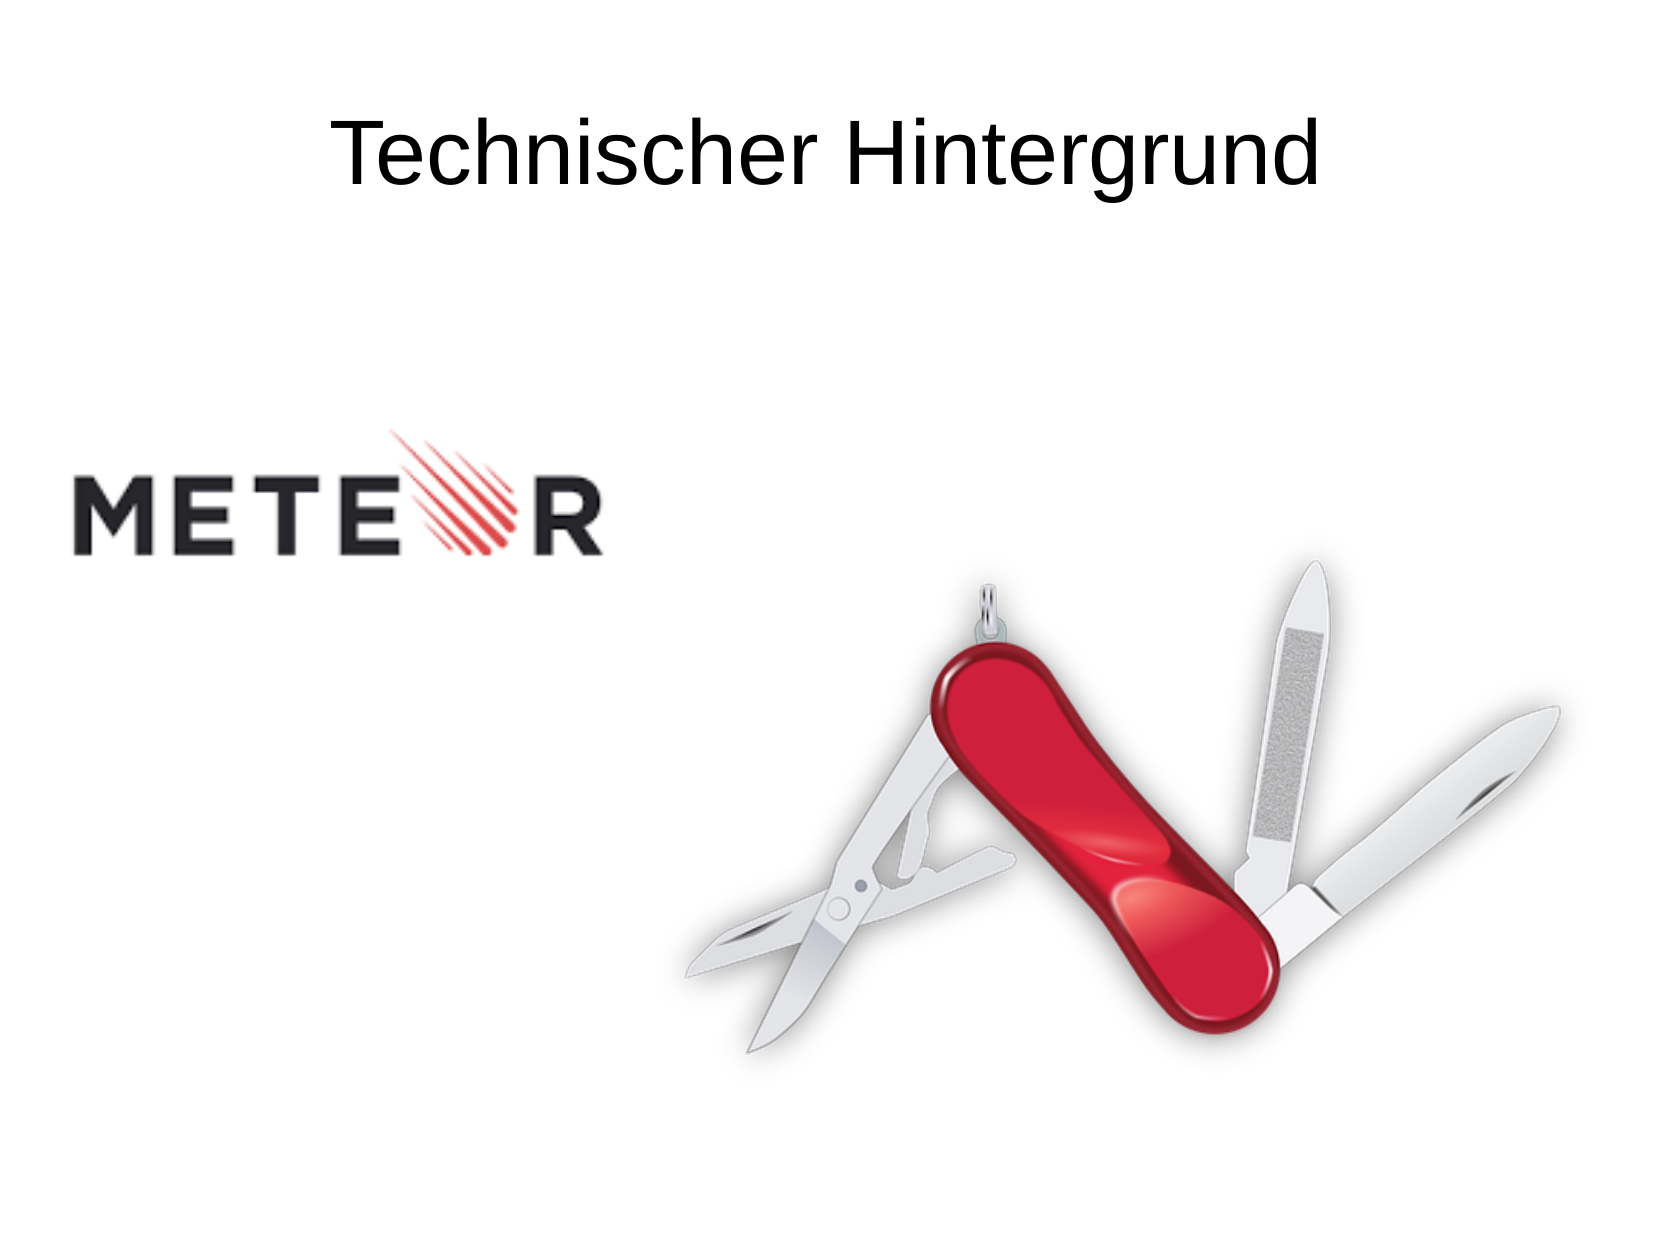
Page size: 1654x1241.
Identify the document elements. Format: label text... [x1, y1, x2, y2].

picture [15, 195, 1599, 1096]
title Technischer Hintergrund [82, 49, 1571, 257]
